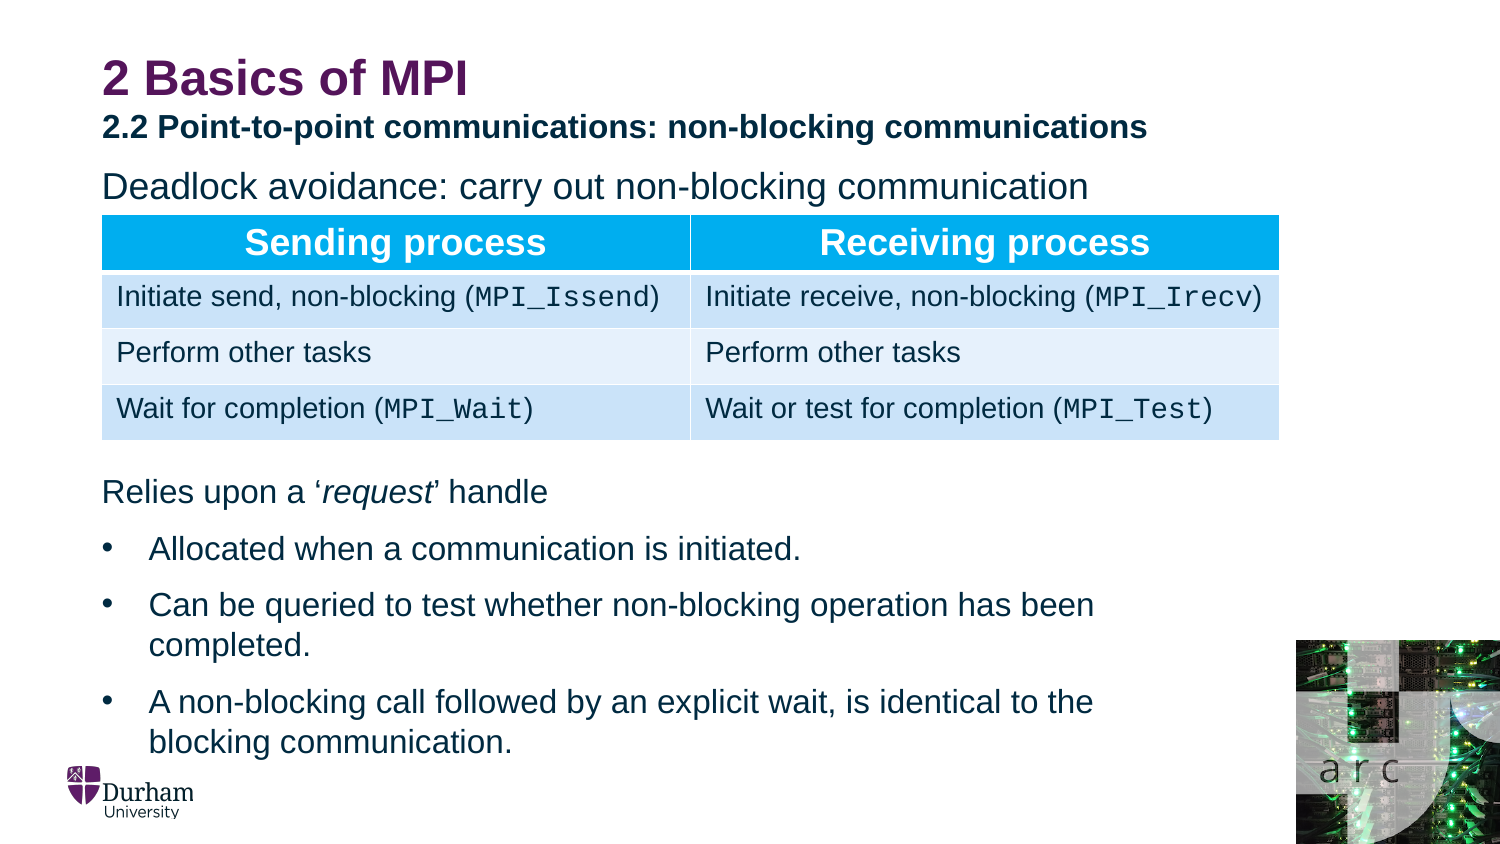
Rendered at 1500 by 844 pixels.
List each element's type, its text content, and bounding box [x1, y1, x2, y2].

table_cell Perform other tasks [691, 329, 1279, 384]
table_cell Initiate receive, non-blocking (MPI_Irecv) [691, 275, 1279, 328]
list Deadlock avoidance: carry out non-blocking communication Relies upon a ‘request’ handle Allocated when a communication is initiated. Can be queried to test whether non-blocking operation has been completed. A non-blocking call followed by an explicit wait, is identical to the blocking communication. [101, 161, 1215, 213]
picture [1296, 640, 1500, 844]
table_cell Perform other tasks [102, 329, 690, 384]
list Deadlock avoidance: carry out non-blocking communication Relies upon a ‘request’ handle Allocated when a communication is initiated. Can be queried to test whether non-blocking operation has been completed. A non-blocking call followed by an explicit wait, is identical to the blocking communication. [101, 441, 1215, 747]
table_header Sending process [102, 215, 690, 270]
table_cell Initiate send, non-blocking (MPI_Issend) [102, 275, 690, 328]
picture [67, 766, 193, 819]
table_cell Wait for completion (MPI_Wait) [102, 385, 690, 440]
table_cell Wait or test for completion (MPI_Test) [691, 385, 1279, 440]
table_header Receiving process [691, 215, 1279, 270]
title 2 Basics of MPI 2.2 Point-to-point communications: non-blocking communications [101, 45, 1399, 187]
